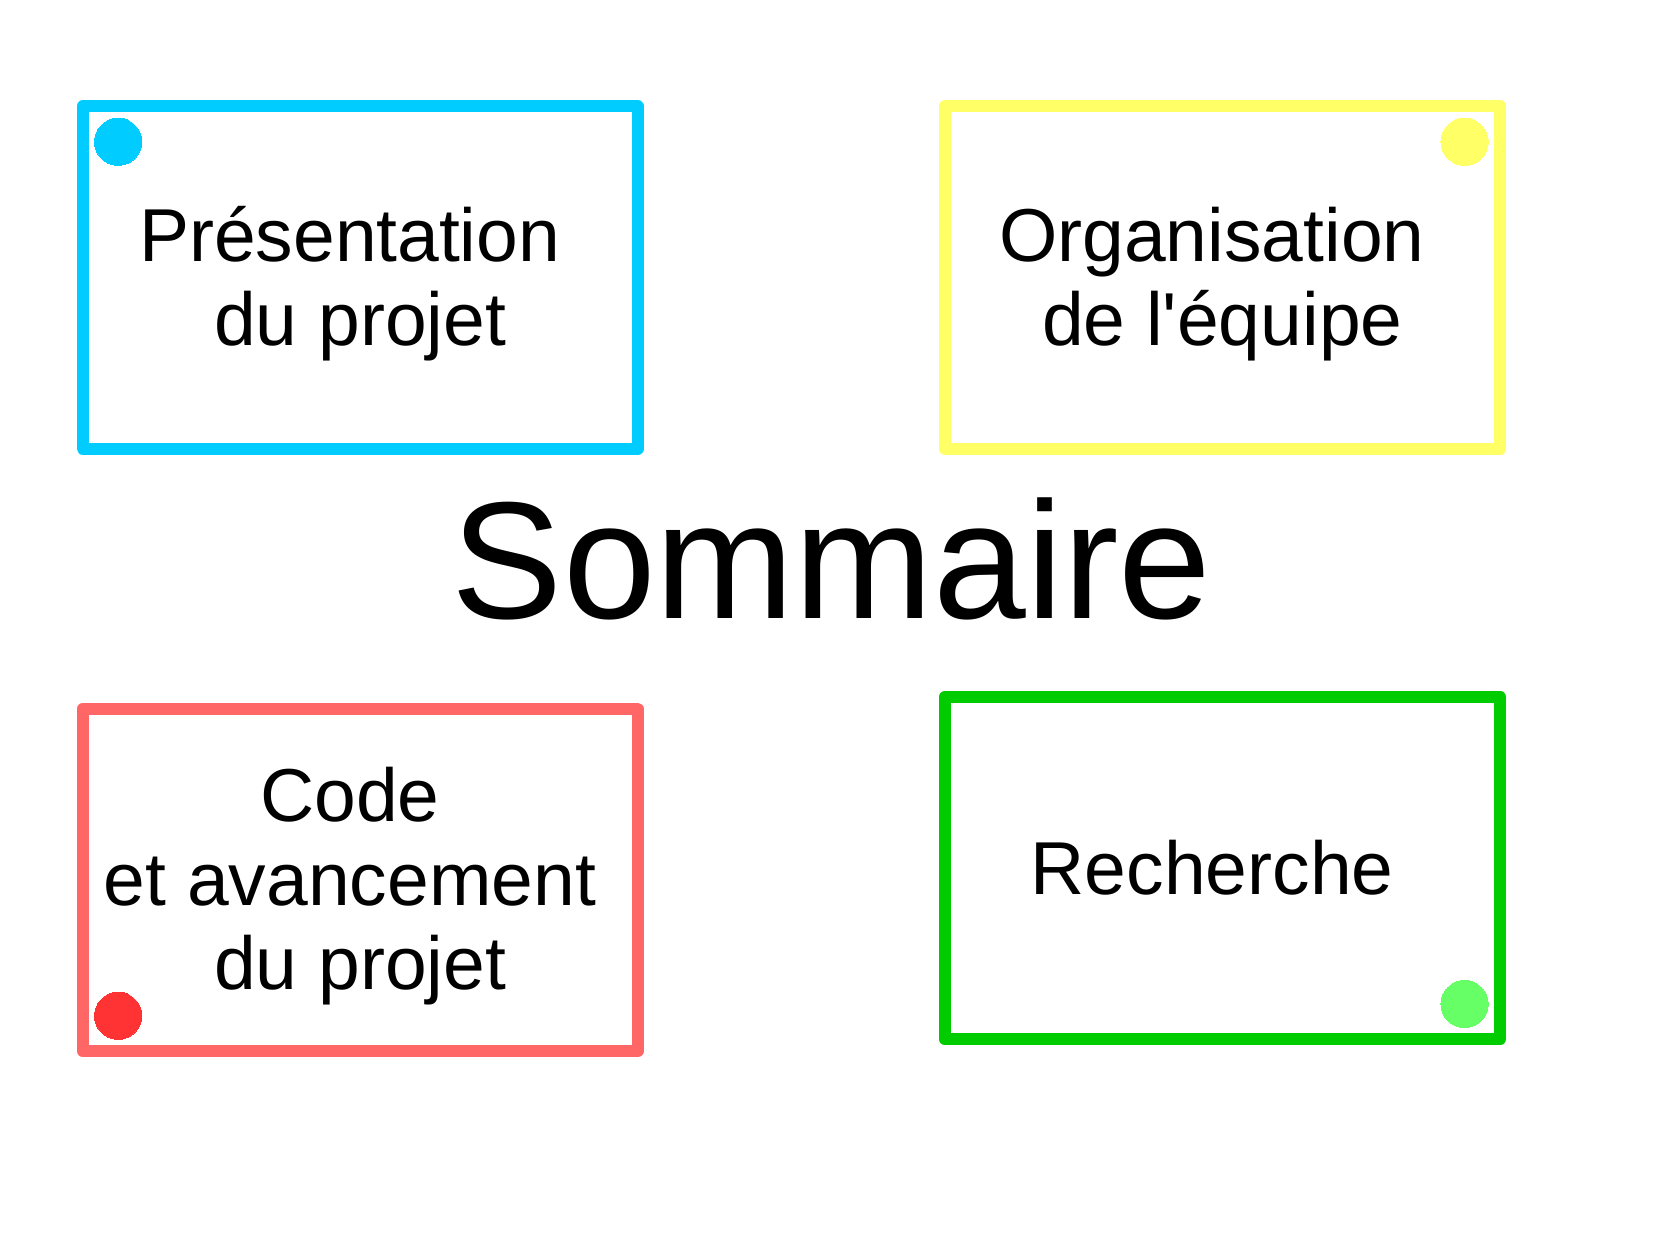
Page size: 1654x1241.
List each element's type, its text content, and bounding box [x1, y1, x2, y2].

text_box Organisation de l'équipe [944, 106, 1501, 449]
text_box [94, 118, 142, 166]
text_box Code et avancement du projet [82, 708, 638, 1052]
text_box Recherche [944, 696, 1501, 1040]
text_box [94, 992, 142, 1040]
text_box Sommaire [437, 460, 1241, 662]
text_box Présentation du projet [82, 106, 638, 449]
text_box [1440, 118, 1489, 166]
text_box [1440, 980, 1489, 1028]
